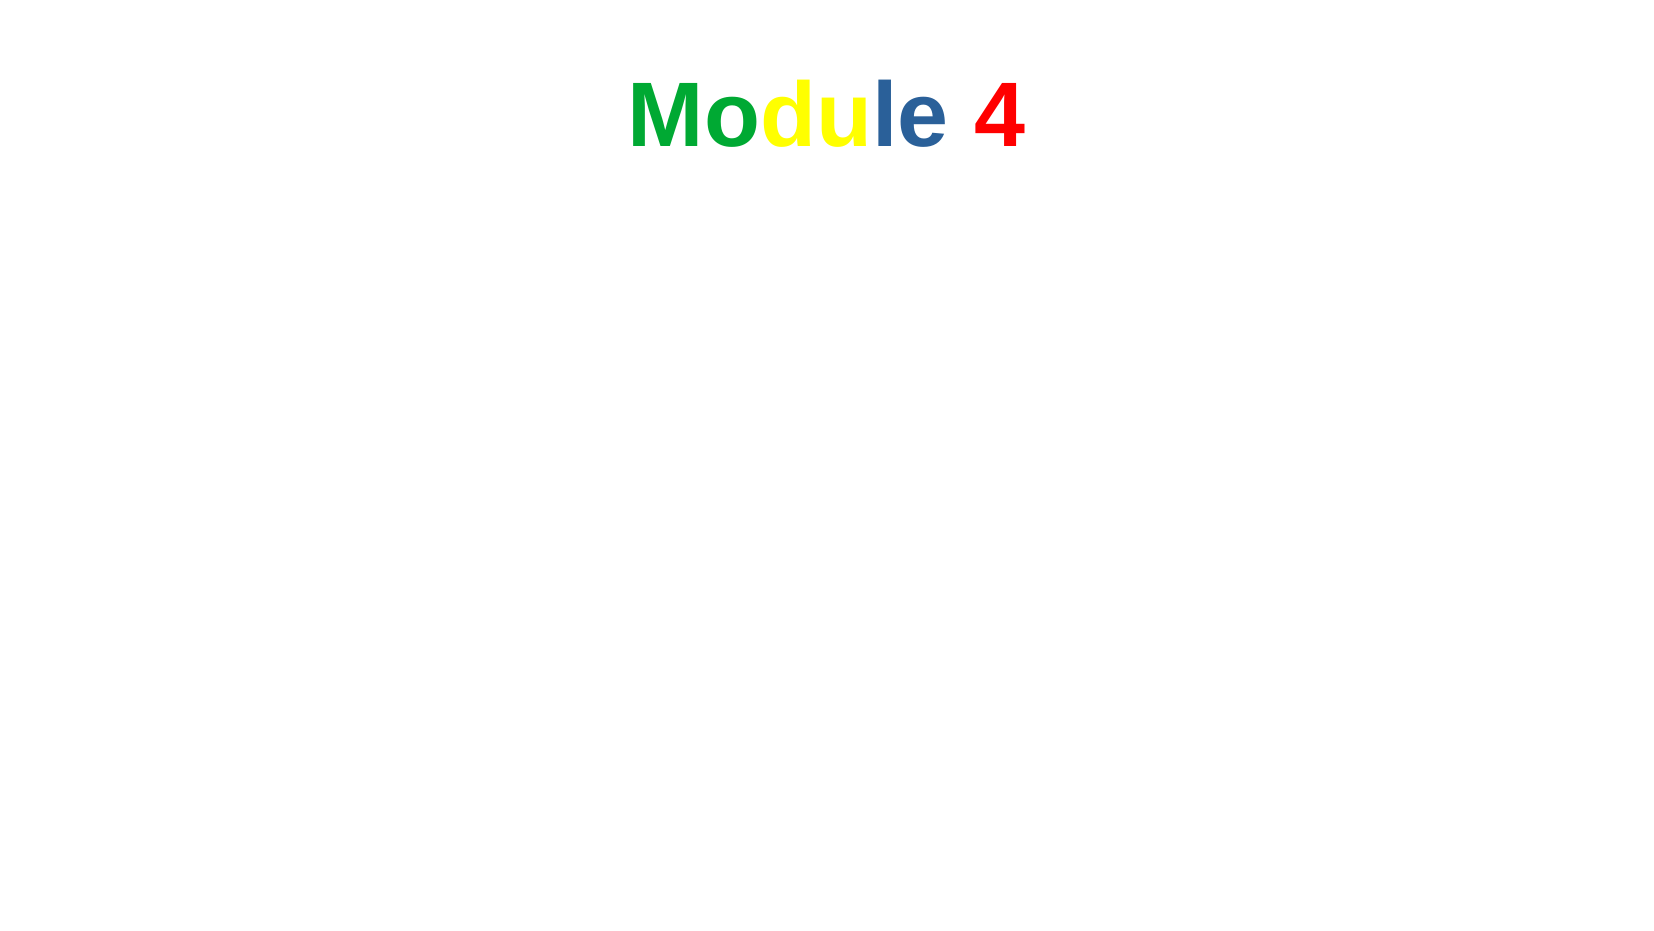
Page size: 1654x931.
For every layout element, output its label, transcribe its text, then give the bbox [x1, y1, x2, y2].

title Module 4 [82, 37, 1571, 193]
